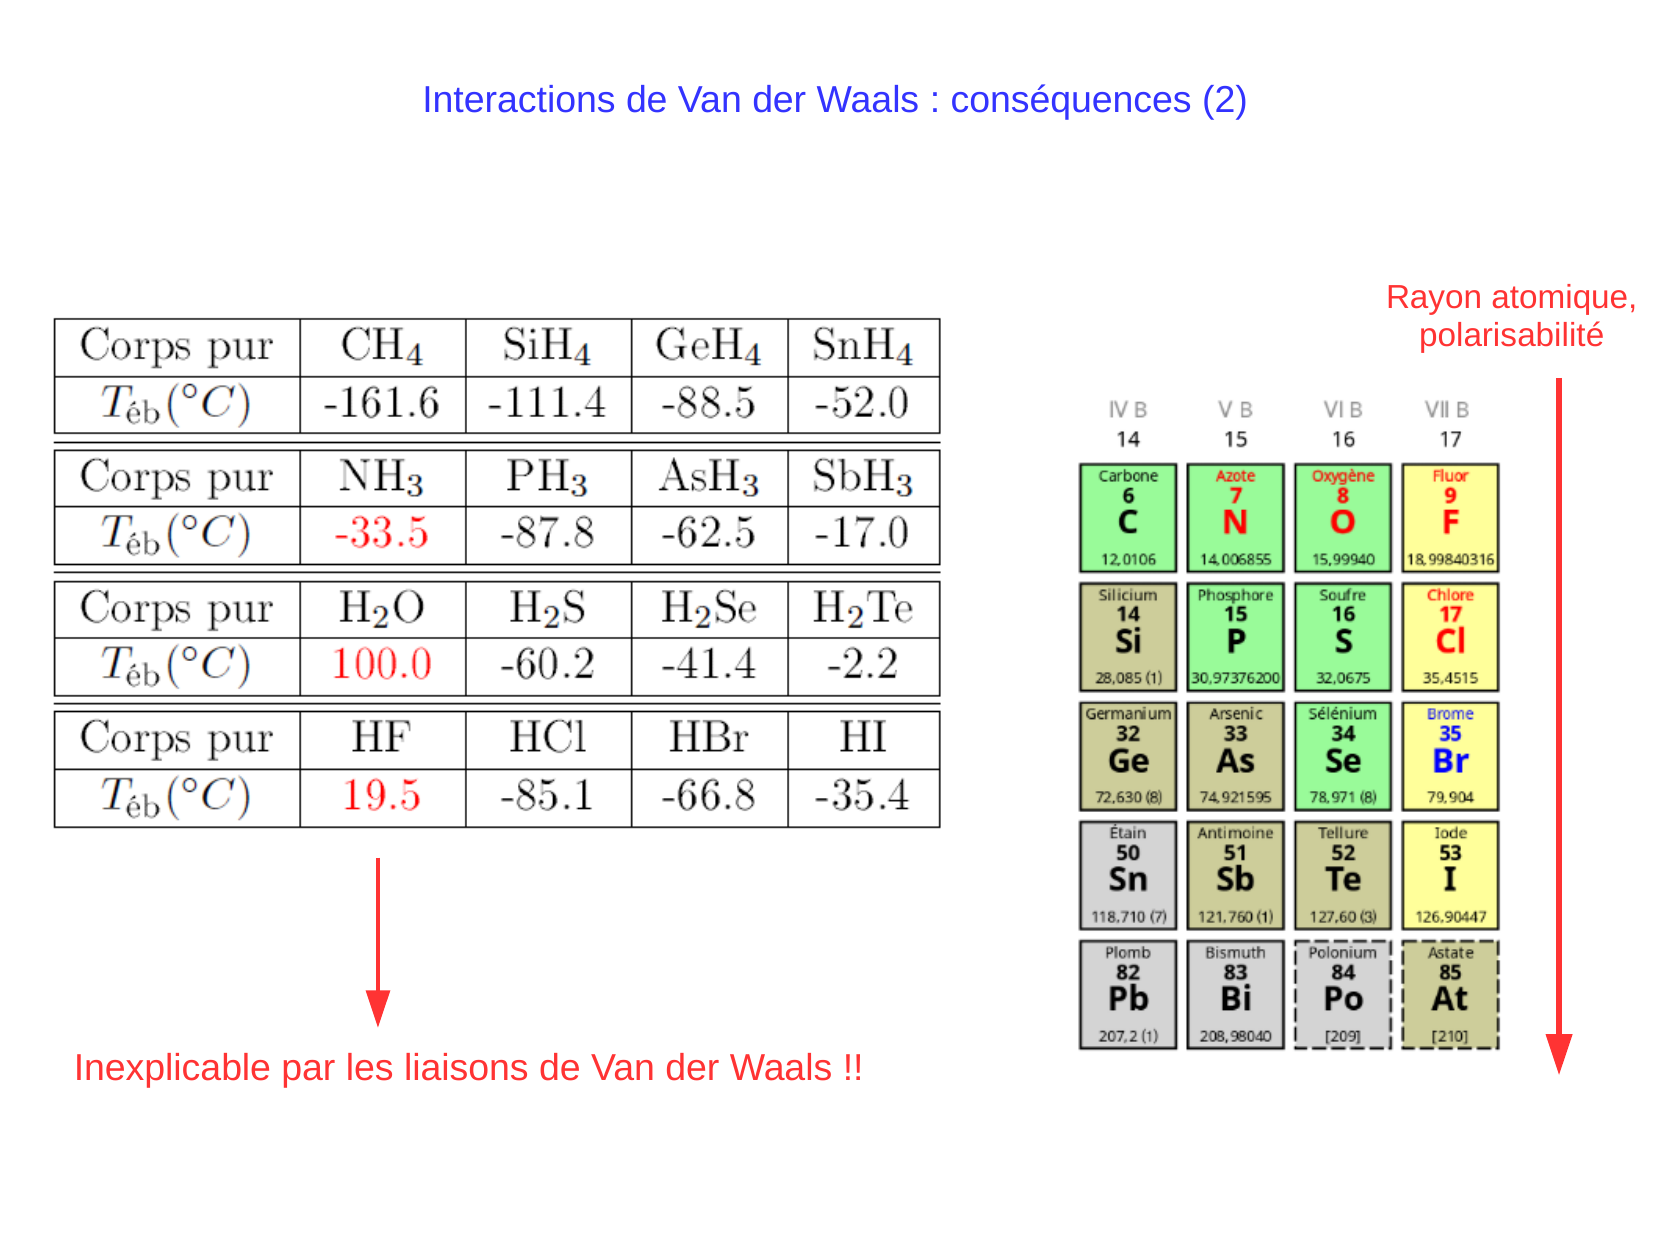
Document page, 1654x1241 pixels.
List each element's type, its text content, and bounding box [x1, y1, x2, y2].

text_box Rayon atomique, polarisabilité [1358, 271, 1654, 426]
text_box Inexplicable par les liaisons de Van der Waals !! [59, 1039, 910, 1139]
picture [1074, 377, 1508, 1057]
picture [51, 295, 969, 858]
text_box Interactions de Van der Waals : conséquences (2) [407, 70, 1276, 130]
